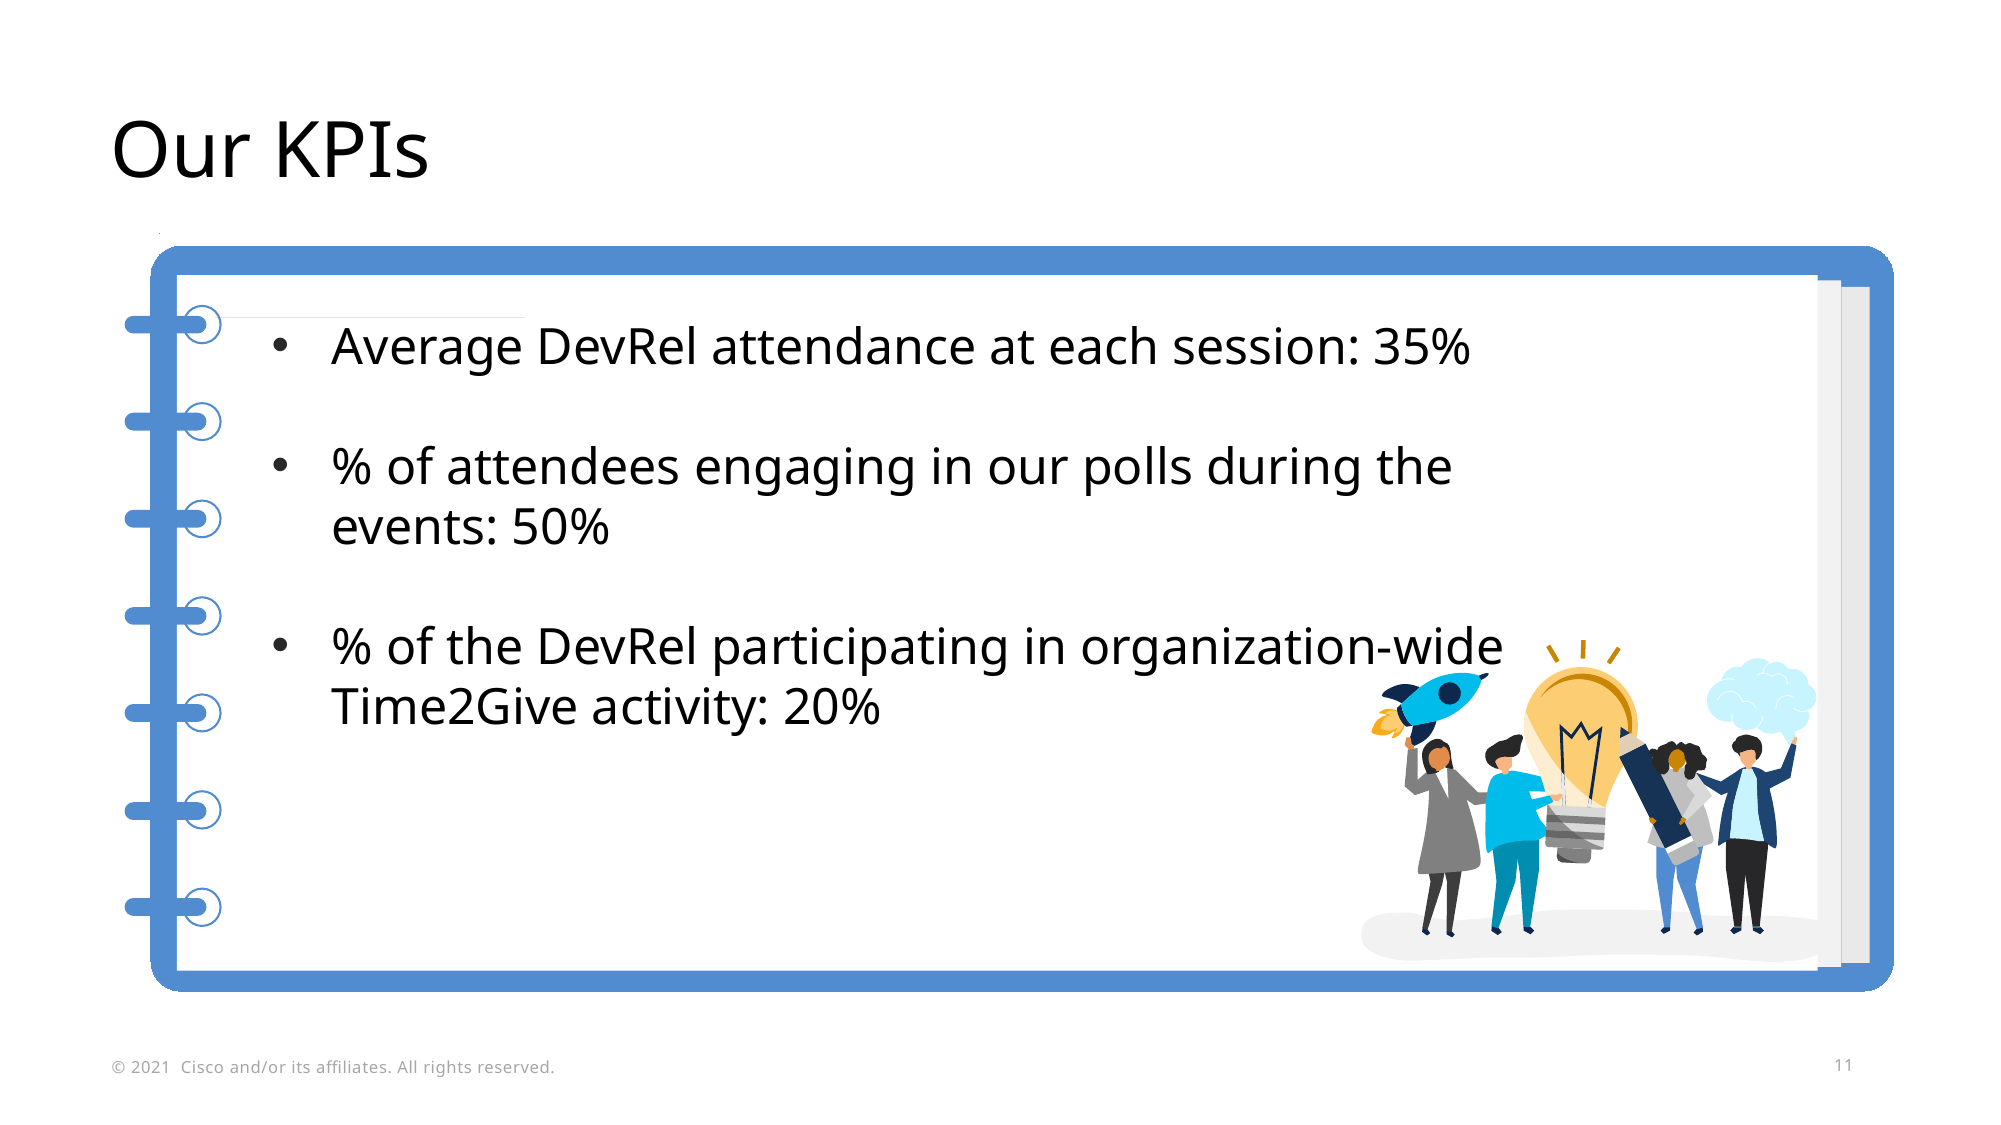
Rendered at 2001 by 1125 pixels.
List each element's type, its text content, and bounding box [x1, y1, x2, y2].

text_box Average DevRel attendance at each session: 35% % of attendees engaging in our polls during the events: 50% % of the DevRel participating in organization-wide Time2Give activity: 20% [271, 314, 1570, 775]
text_box [124, 246, 1894, 992]
title Our KPIs [95, 74, 1922, 235]
